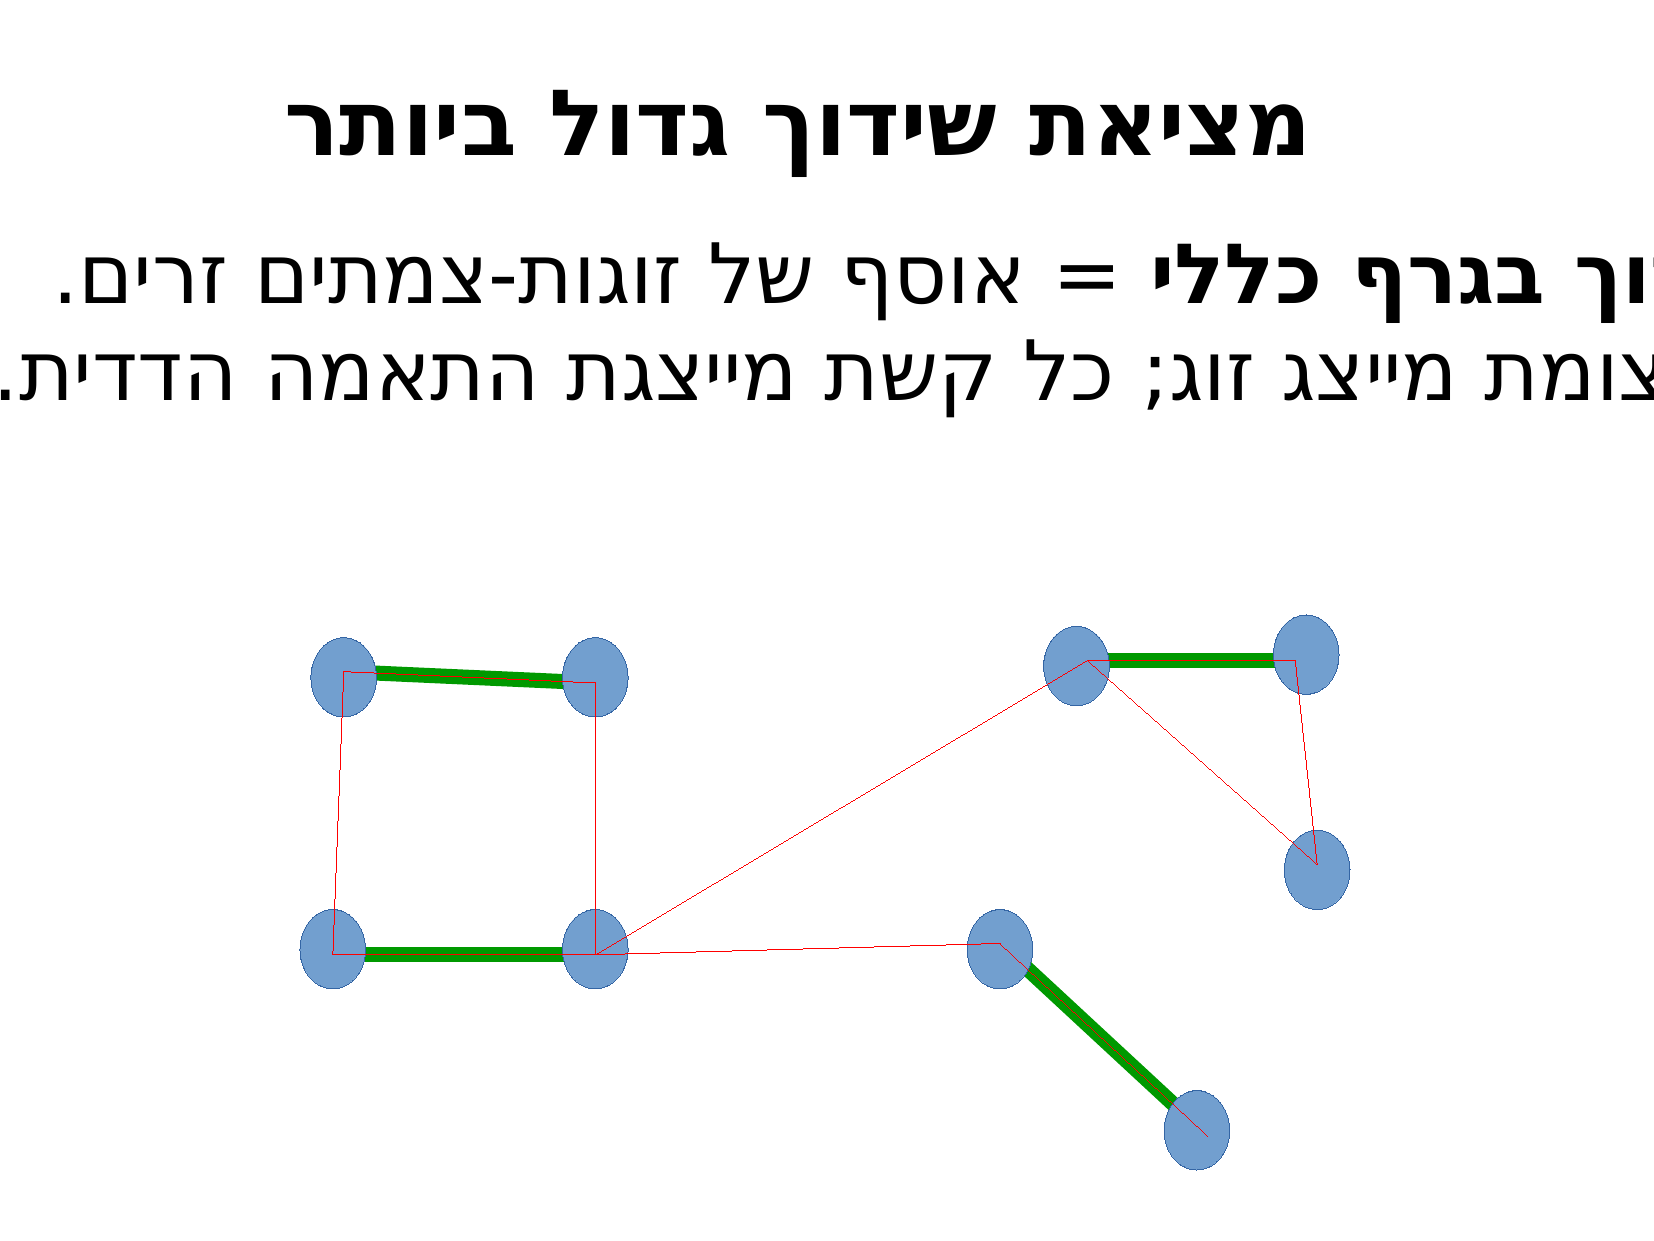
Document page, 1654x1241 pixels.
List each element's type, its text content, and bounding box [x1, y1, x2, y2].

text_box [1284, 830, 1351, 910]
text_box [299, 909, 366, 989]
text_box [1164, 1090, 1230, 1171]
text_box [967, 909, 1033, 989]
text_box [562, 637, 629, 717]
text_box [310, 637, 377, 717]
title מציאת שידוך גדול ביותר [82, 41, 1516, 207]
text_box [1043, 626, 1110, 706]
text_box [562, 909, 629, 989]
text_box [1273, 614, 1340, 695]
text_box שידוך בגרף כללי = אוסף של זוגות-צמתים זרים. כל צומת מייצג זוג; כל קשת מייצגת התאמה הדדית. [0, 218, 1654, 511]
text_box [562, 909, 595, 954]
